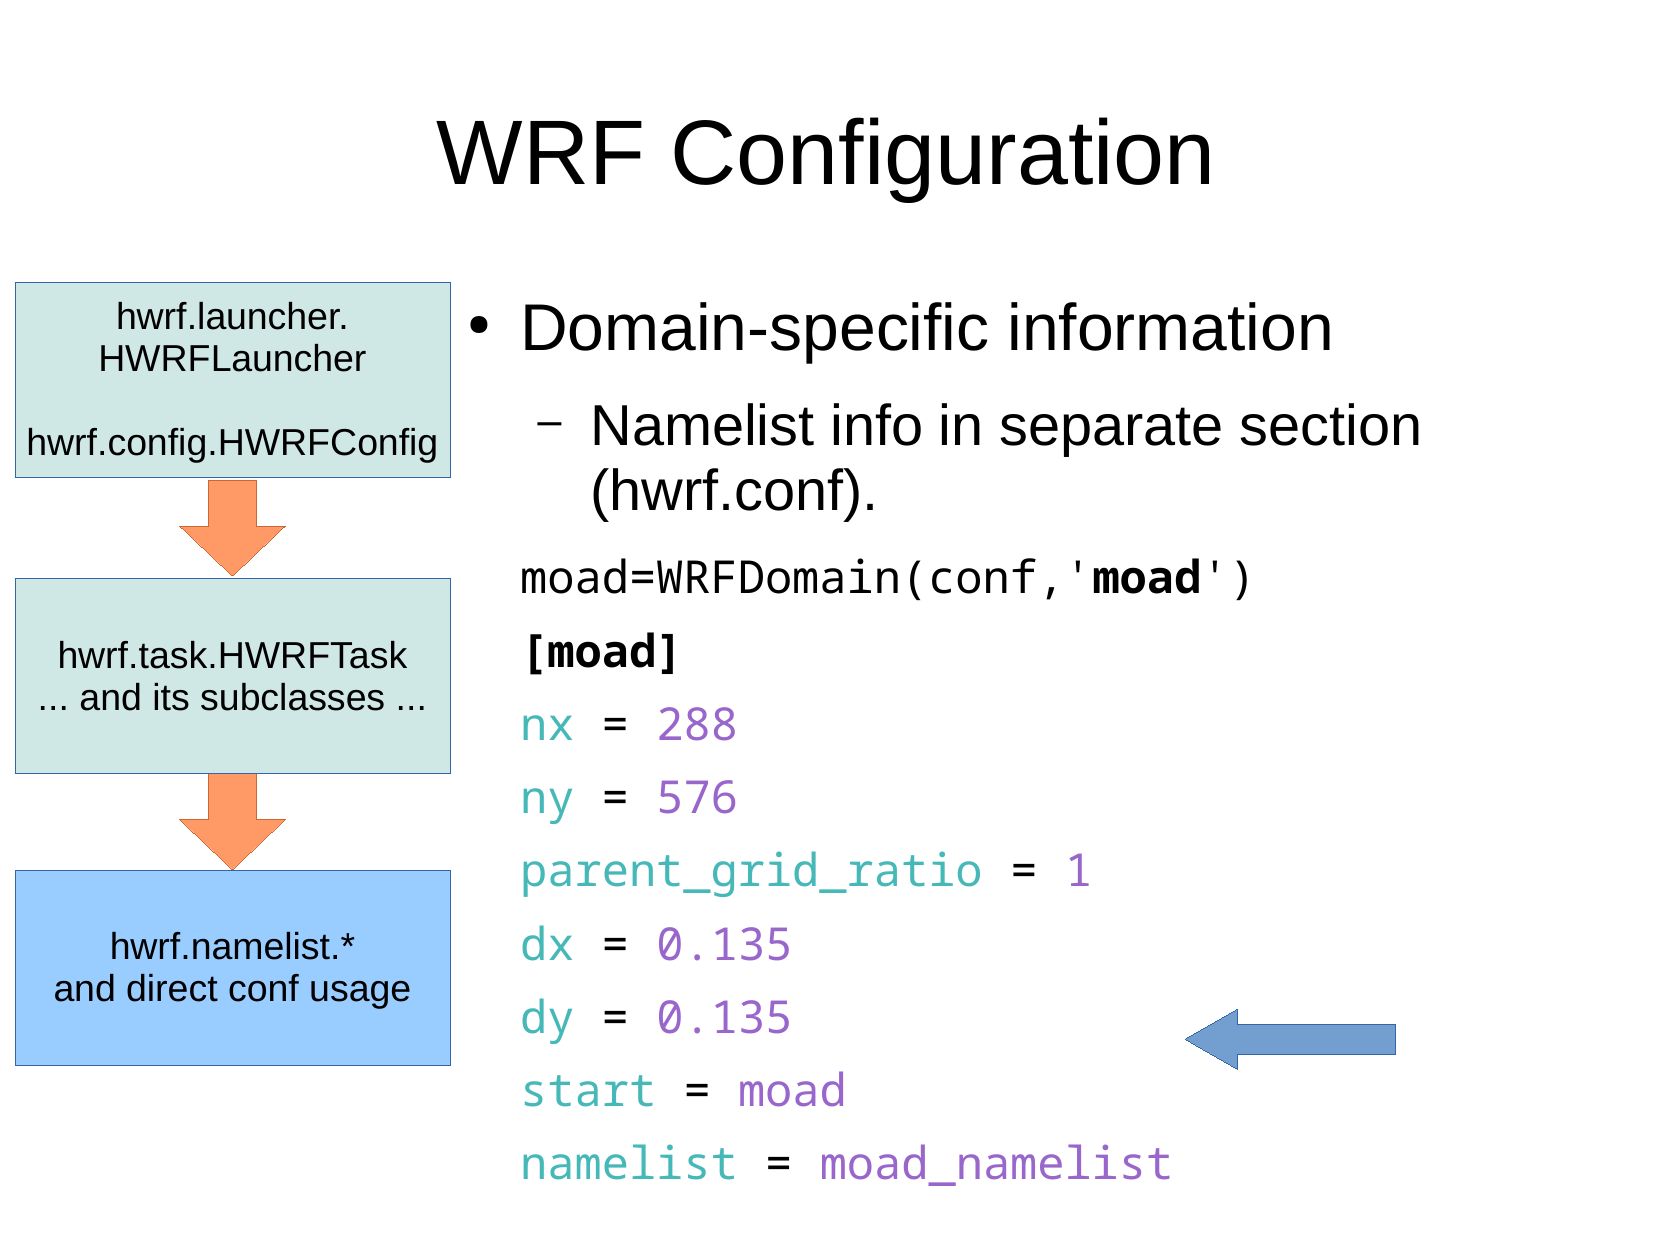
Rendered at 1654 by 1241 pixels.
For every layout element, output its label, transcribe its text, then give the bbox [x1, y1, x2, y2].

text_box hwrf.namelist.* and direct conf usage [15, 870, 451, 1066]
text_box [179, 480, 286, 576]
list Domain-specific information Namelist info in separate section (hwrf.conf). moad=WRFDomain(conf,'moad') [moad] nx = 288 ny = 576 parent_grid_ratio = 1 dx = 0.135 dy = 0.135 start = moad namelist = moad_namelist [450, 290, 1654, 1201]
text_box [1185, 1009, 1396, 1070]
text_box hwrf.task.HWRFTask ... and its subclasses ... [15, 578, 451, 774]
text_box [179, 774, 286, 870]
title WRF Configuration [82, 49, 1571, 257]
text_box hwrf.launcher. HWRFLauncher hwrf.config.HWRFConfig [15, 282, 451, 478]
